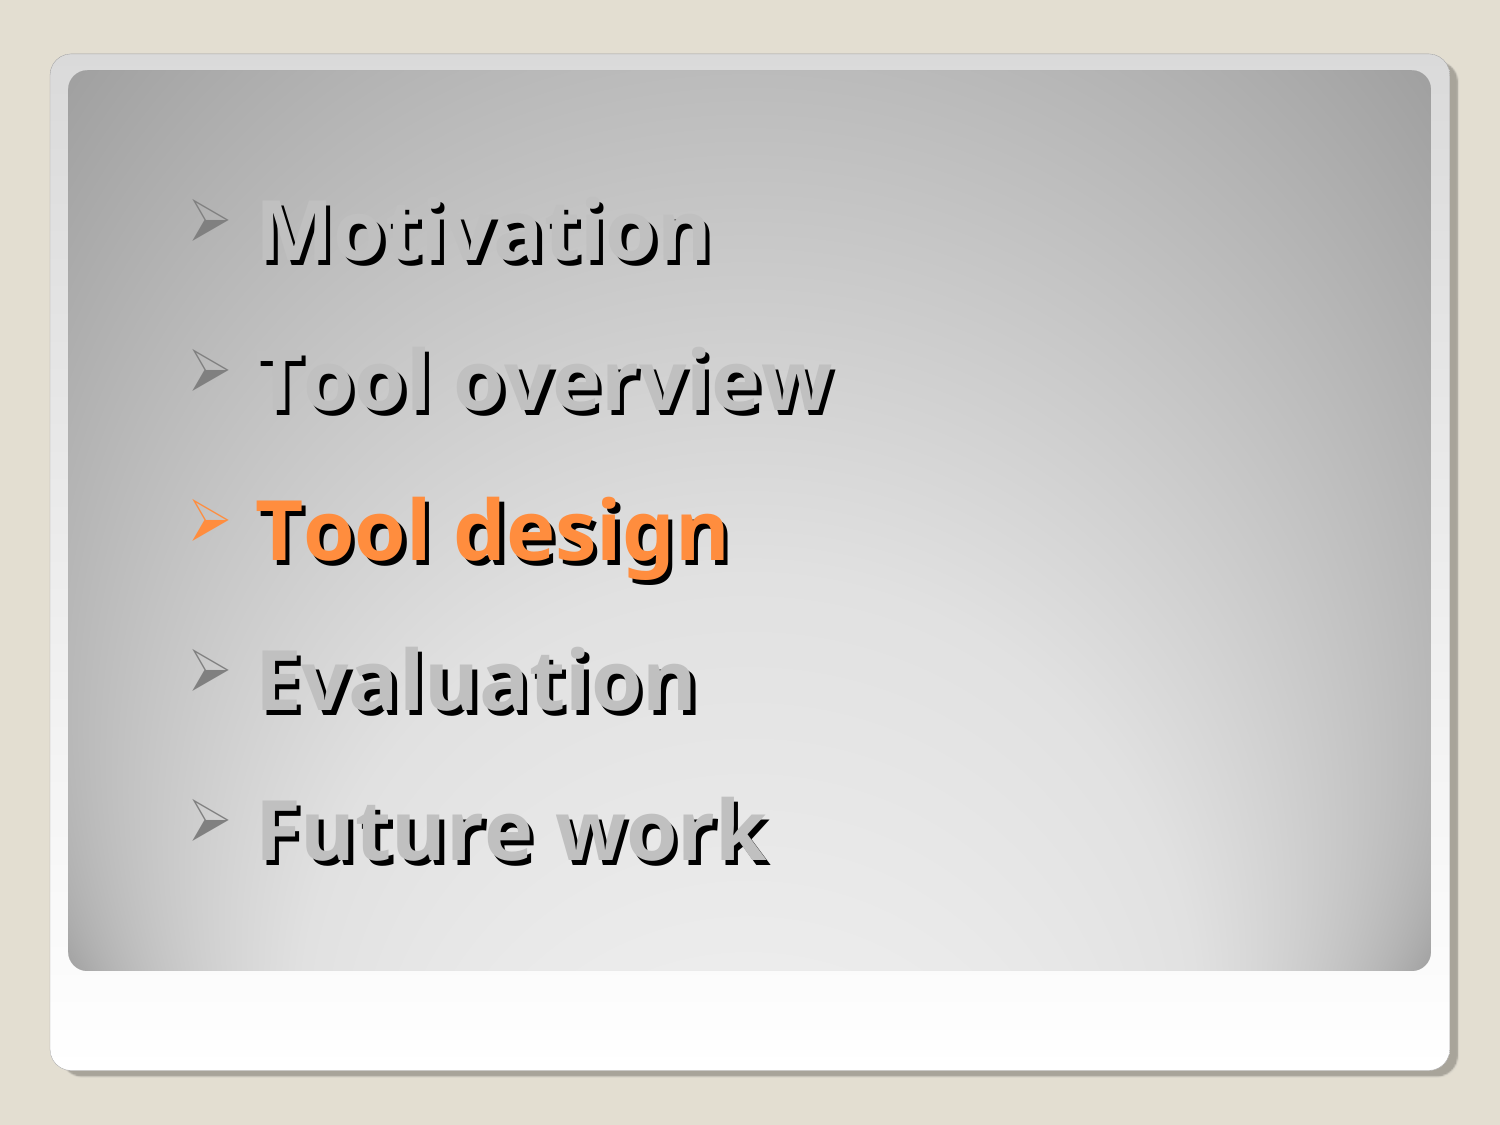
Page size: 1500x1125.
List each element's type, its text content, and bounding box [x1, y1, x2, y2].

picture [67, 69, 1432, 972]
text_box Motivation Tool overview Tool design Evaluation Future work [172, 780, 1500, 886]
